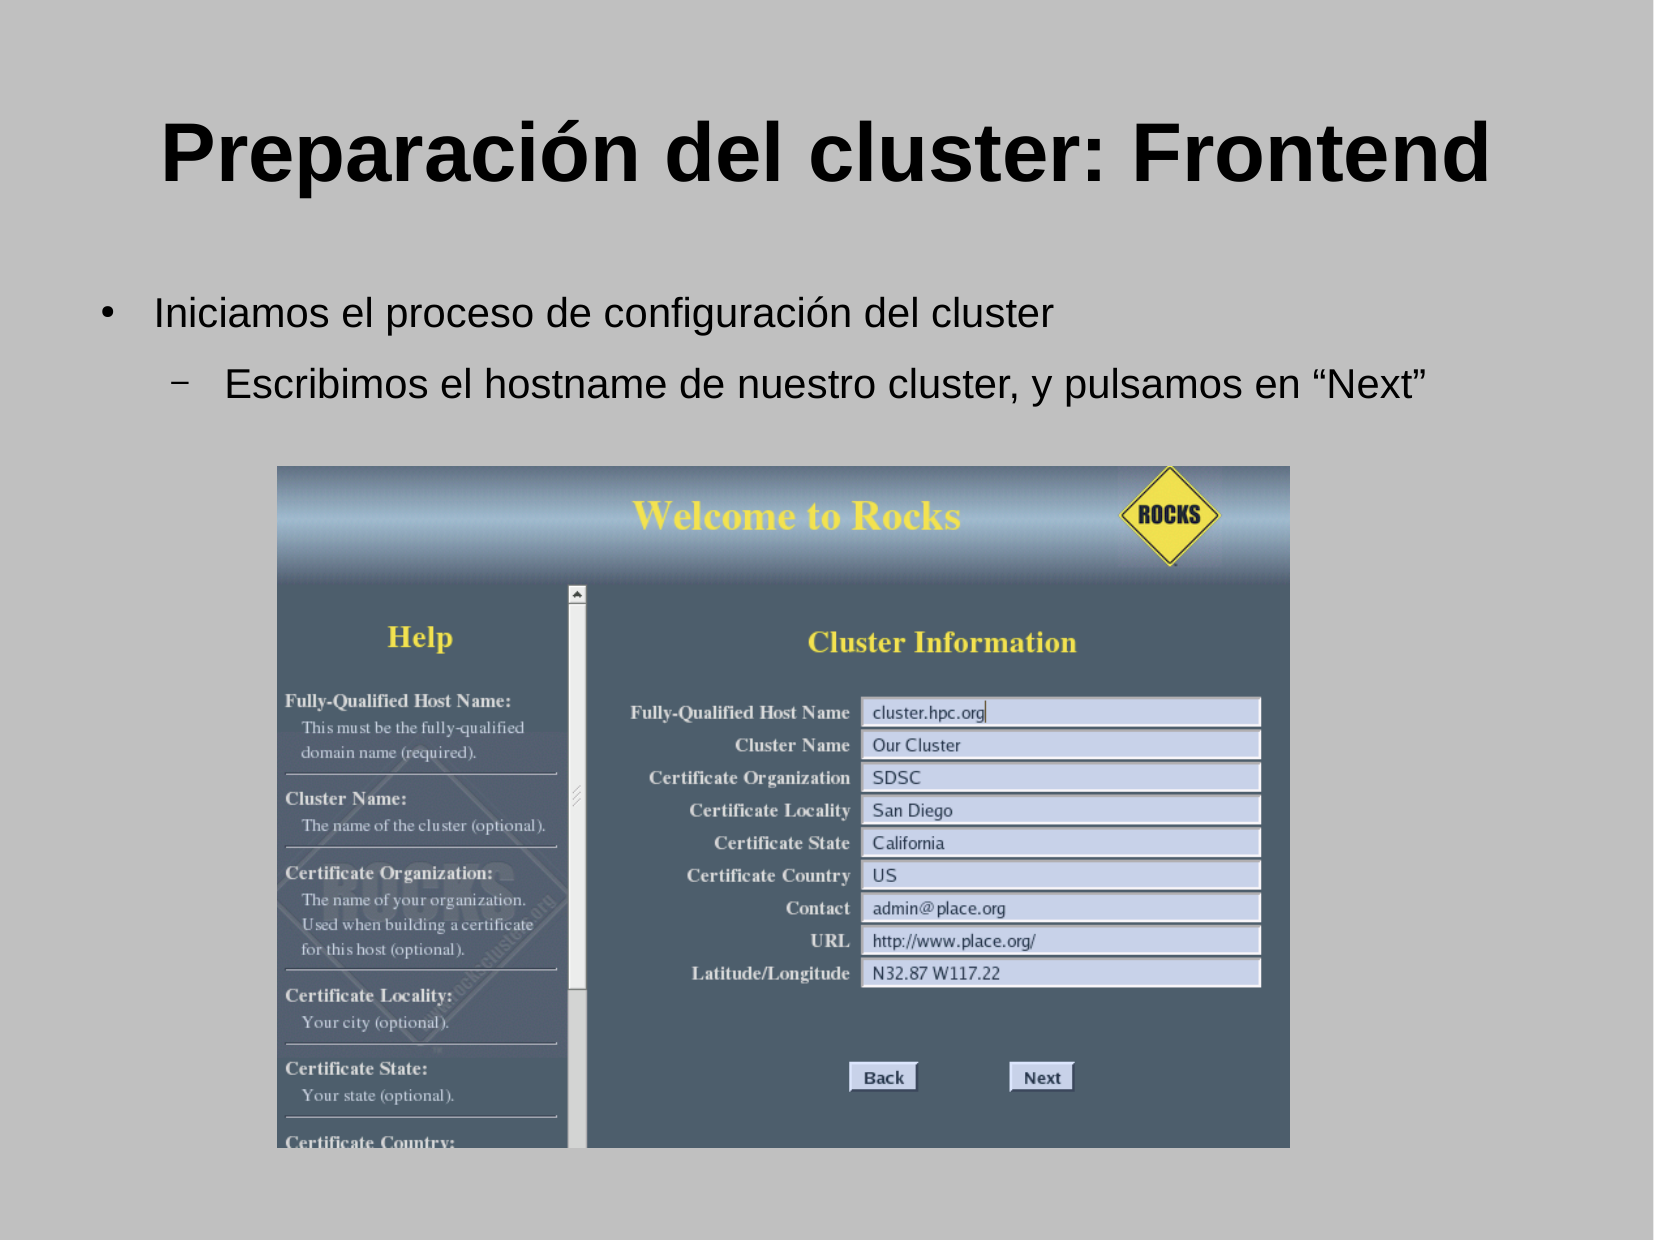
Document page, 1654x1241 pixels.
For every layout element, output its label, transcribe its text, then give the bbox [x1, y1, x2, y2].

picture [277, 466, 1290, 1148]
title Preparación del cluster: Frontend [82, 49, 1571, 257]
list Iniciamos el proceso de configuración del cluster Escribimos el hostname de nuestro cluster, y pulsamos en “Next” [82, 290, 1571, 1010]
